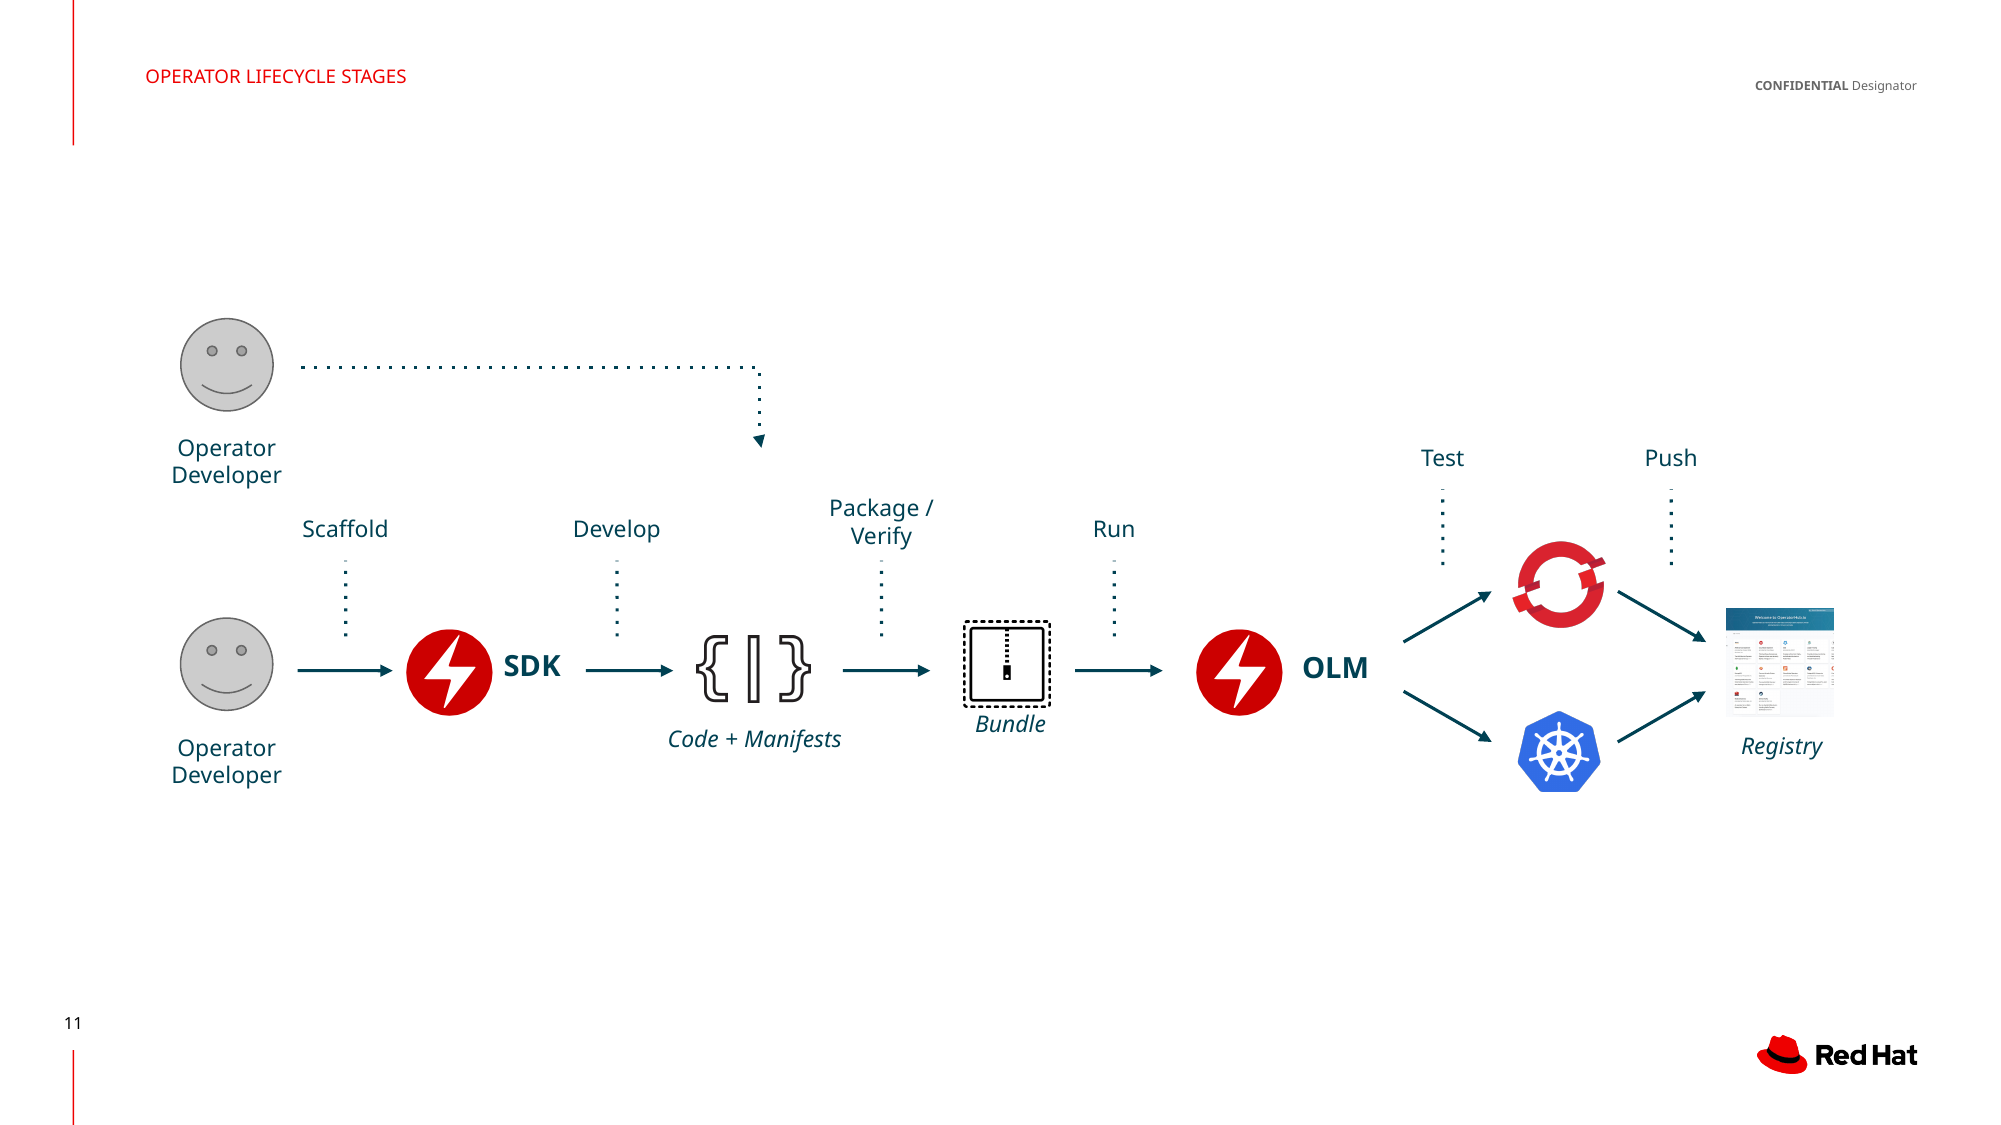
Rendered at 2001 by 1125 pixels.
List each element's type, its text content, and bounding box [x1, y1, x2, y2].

text_box SDK [488, 632, 602, 697]
picture [1726, 608, 1834, 717]
text_box Package / Verify [790, 507, 973, 535]
text_box [180, 318, 274, 411]
picture [381, 608, 501, 737]
picture [963, 620, 1051, 708]
text_box Code + Manifests [652, 724, 858, 752]
text_box [180, 618, 273, 711]
text_box Bundle [919, 710, 1102, 738]
text_box Run [1023, 515, 1205, 542]
text_box Push [1580, 443, 1762, 471]
text_box Operator Developer [132, 728, 322, 793]
text_box OLM [1287, 634, 1401, 699]
text_box Scaffold [255, 515, 437, 542]
text_box Test [1352, 443, 1534, 471]
picture [1757, 1035, 1918, 1074]
picture [1171, 608, 1291, 737]
picture [1512, 541, 1606, 628]
subtitle OPERATOR LIFECYCLE STAGES [73, 9, 919, 143]
text_box Operator Developer [132, 428, 322, 493]
slide_number <number> [13, 1012, 134, 1036]
text_box Develop [526, 515, 708, 542]
picture [696, 635, 811, 703]
text_box Registry [1691, 731, 1873, 759]
picture [1515, 707, 1603, 796]
